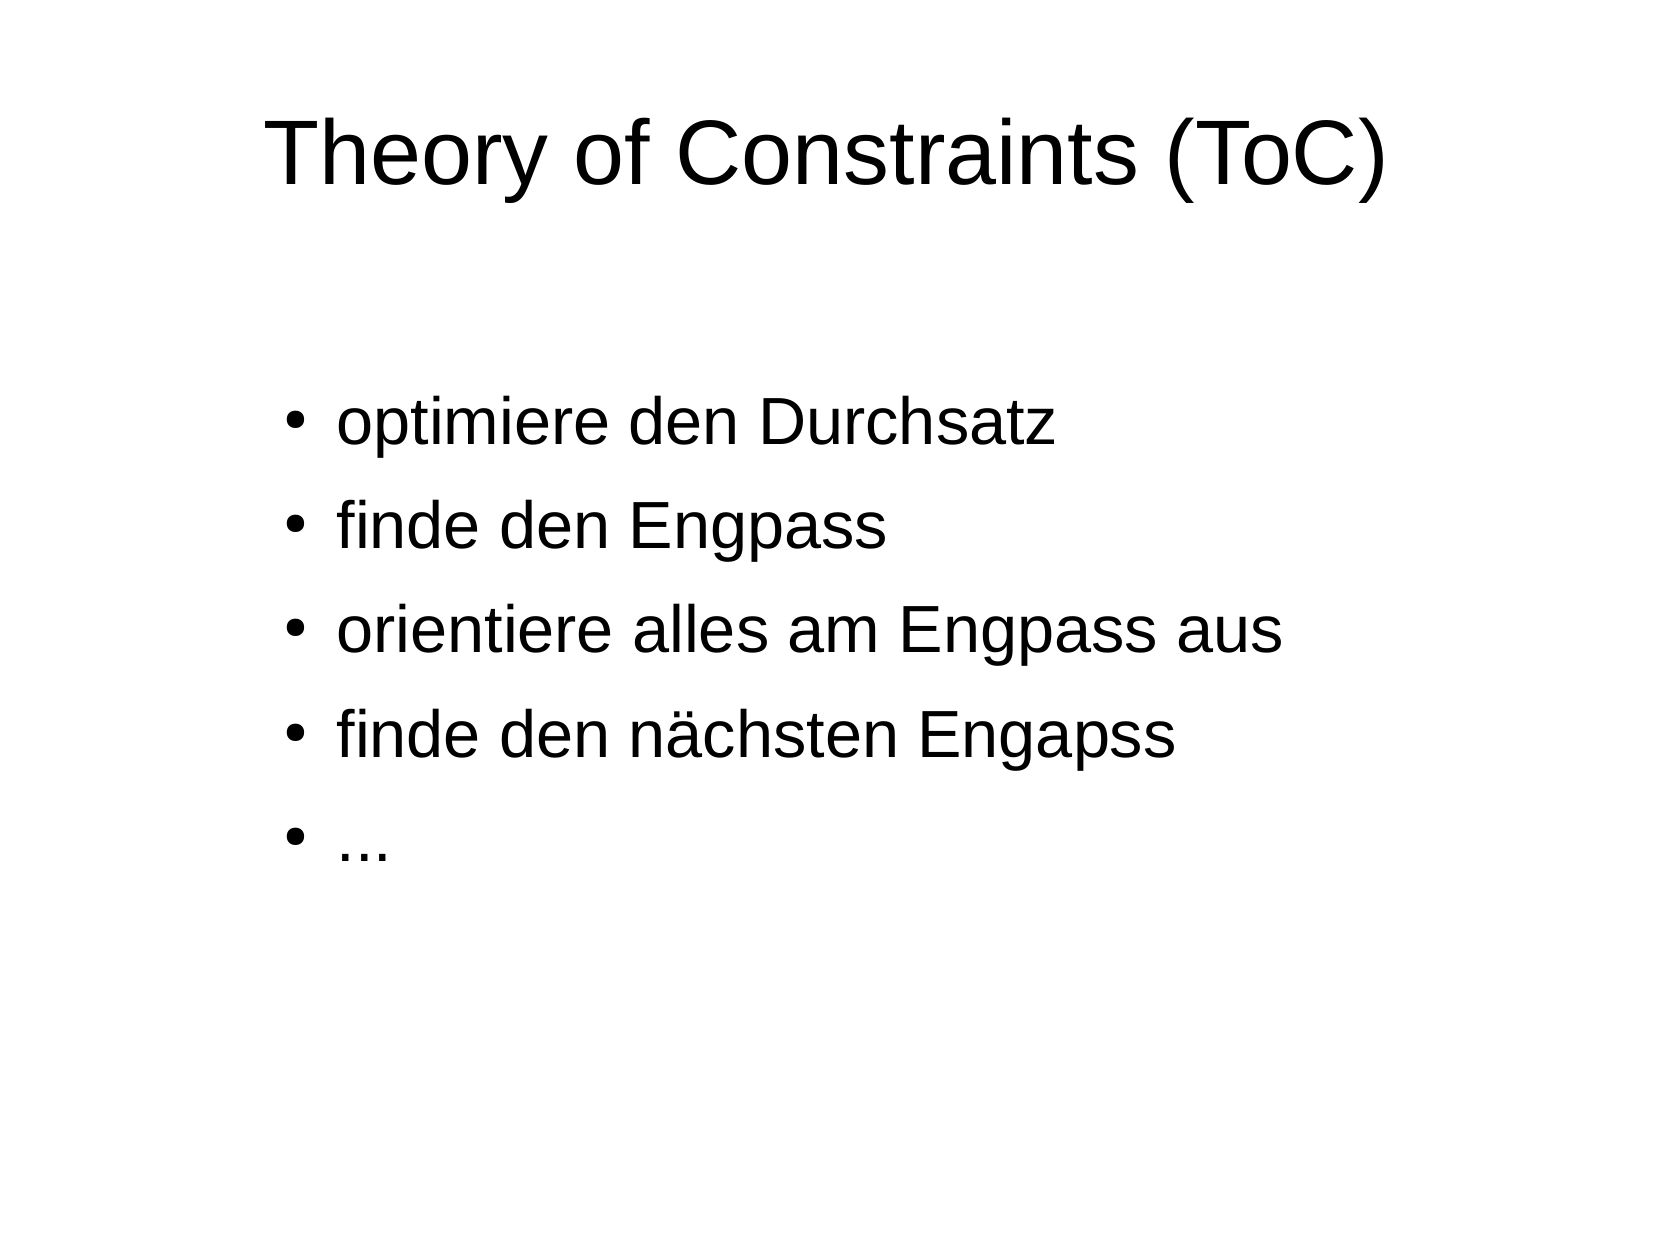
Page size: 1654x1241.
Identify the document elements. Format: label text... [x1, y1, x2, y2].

list optimiere den Durchsatz finde den Engpass orientiere alles am Engpass aus finde den nächsten Engapss ... [265, 383, 1394, 950]
title Theory of Constraints (ToC) [82, 49, 1571, 257]
